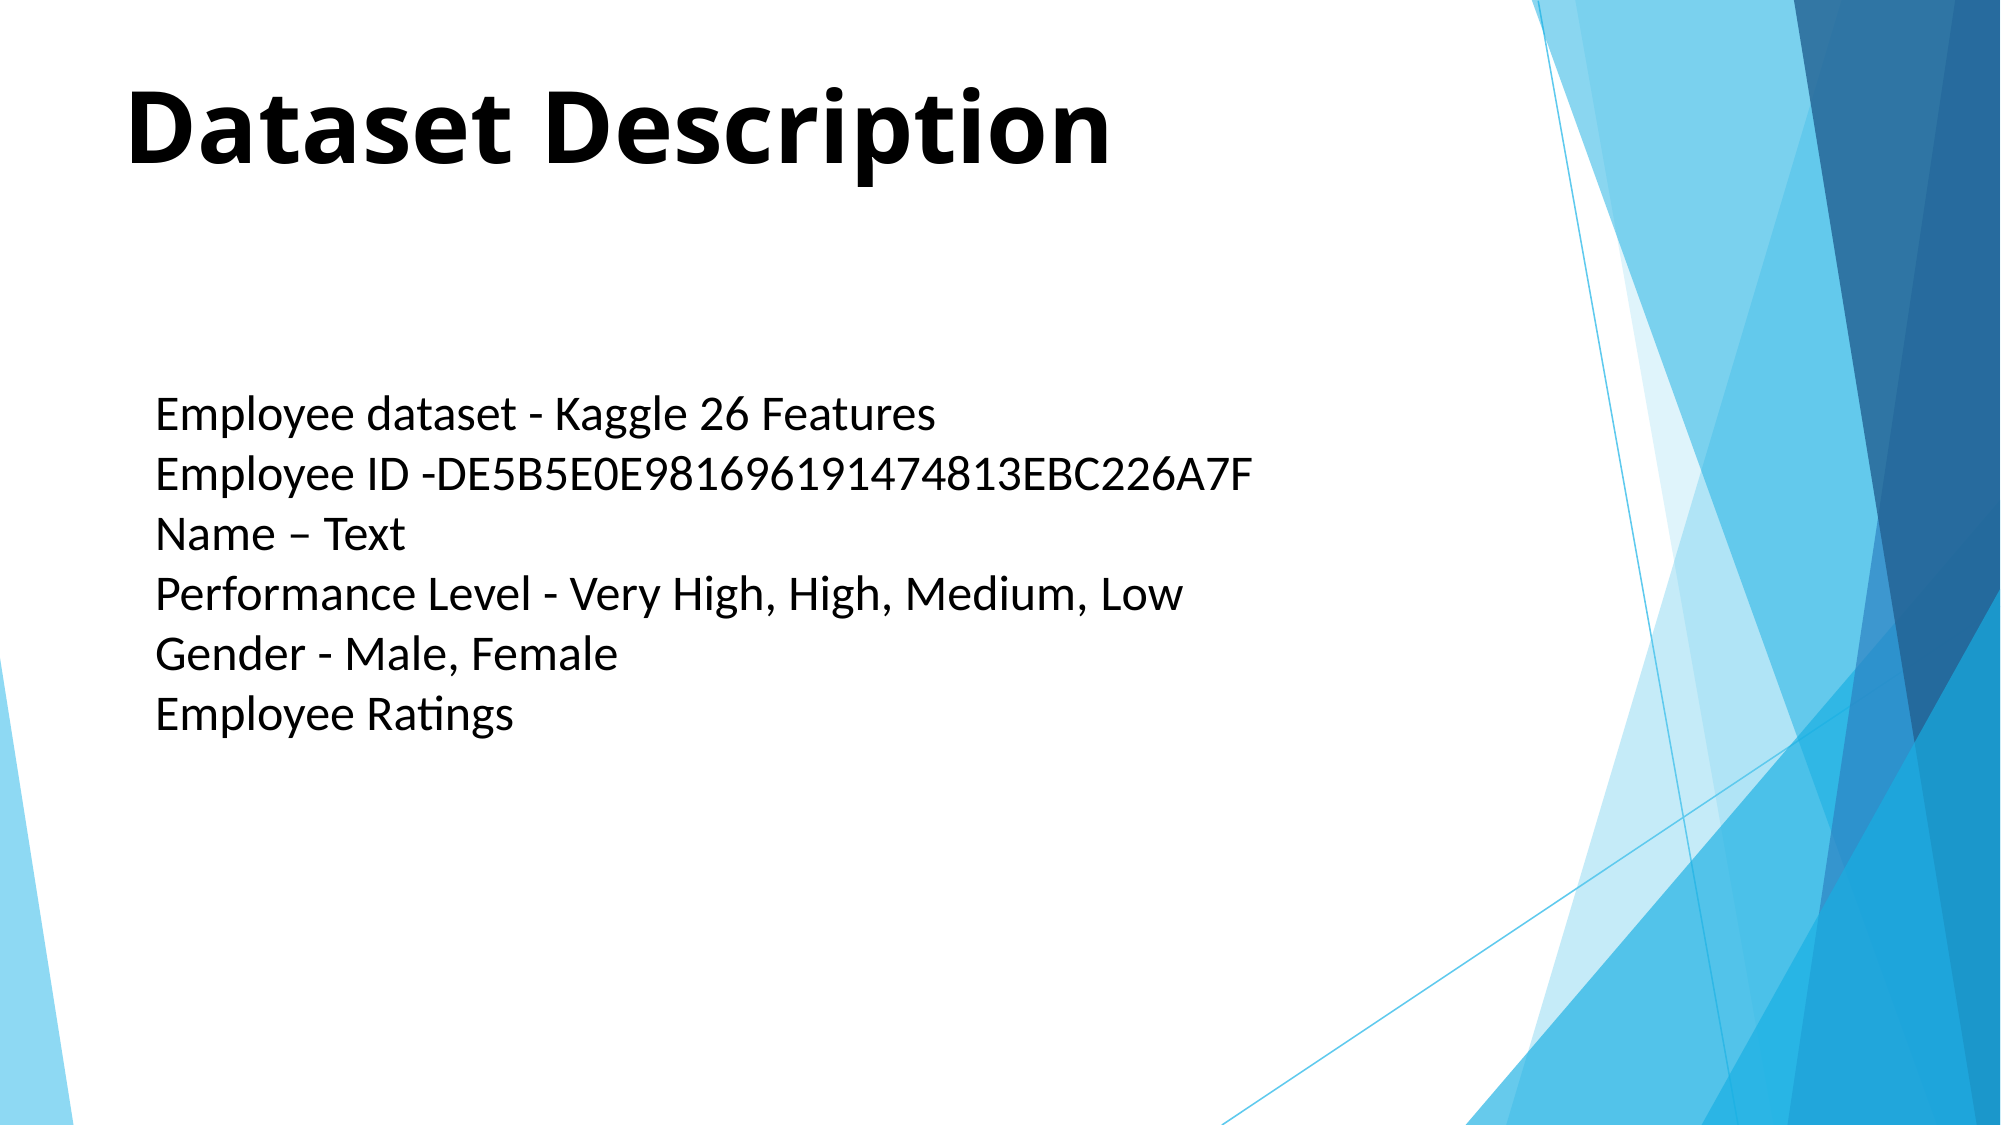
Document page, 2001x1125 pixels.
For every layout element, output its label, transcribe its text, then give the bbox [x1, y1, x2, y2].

title Dataset Description [123, 63, 1877, 188]
text_box Employee dataset - Kaggle 26 Features Employee ID -DE5B5E0E981696191474813EBC226A7F Name – Text Performance Level - Very High, High, Medium, Low Gender - Male, Female Employee Ratings [139, 373, 1557, 752]
